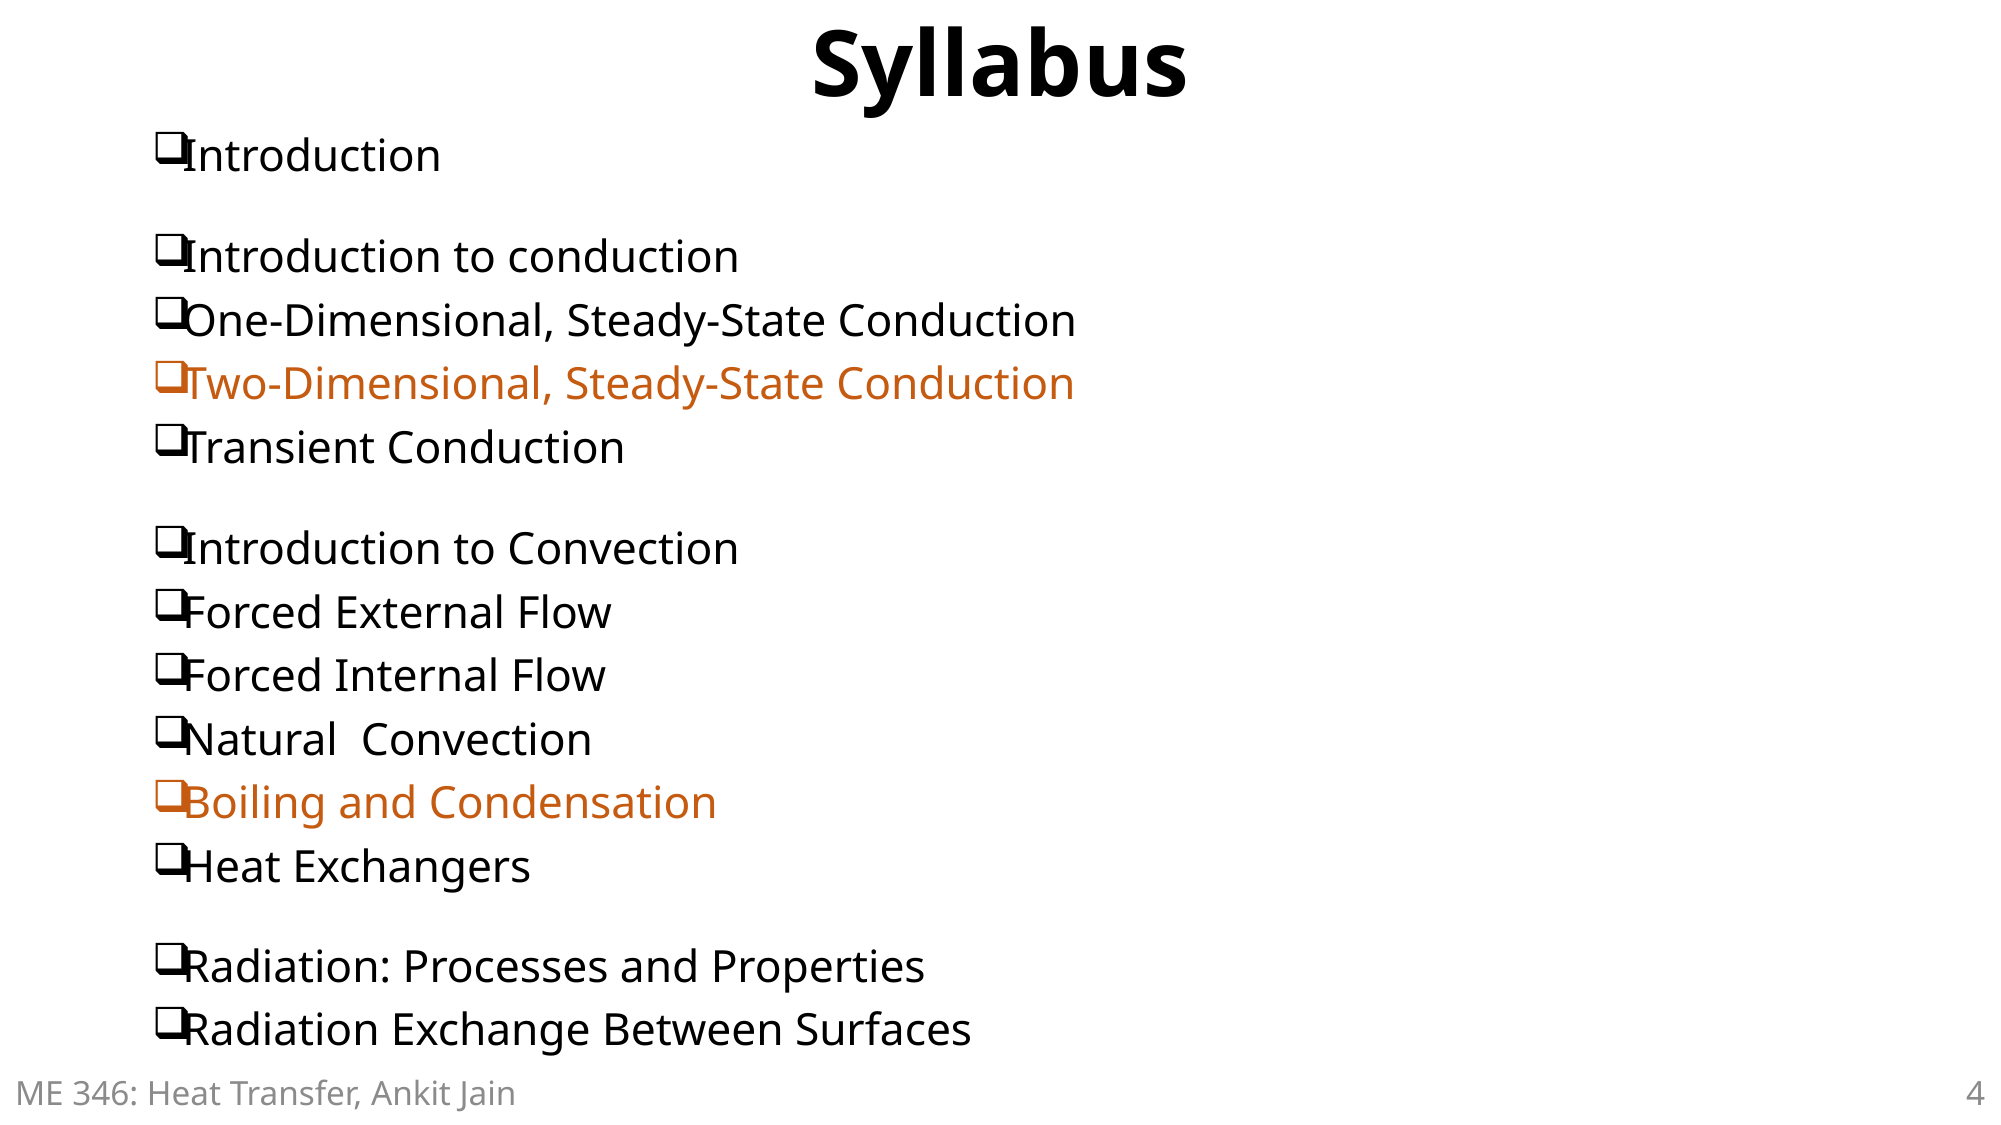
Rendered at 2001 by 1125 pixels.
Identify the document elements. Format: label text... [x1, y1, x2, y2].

title Syllabus [137, 0, 1863, 125]
list Introduction Introduction to conduction One-Dimensional, Steady-State Conduction Two-Dimensional, Steady-State Conduction Transient Conduction Introduction to Convection Forced External Flow Forced Internal Flow Natural Convection Boiling and Condensation Heat Exchangers Radiation: Processes and Properties Radiation Exchange Between Surfaces [137, 125, 1863, 1066]
